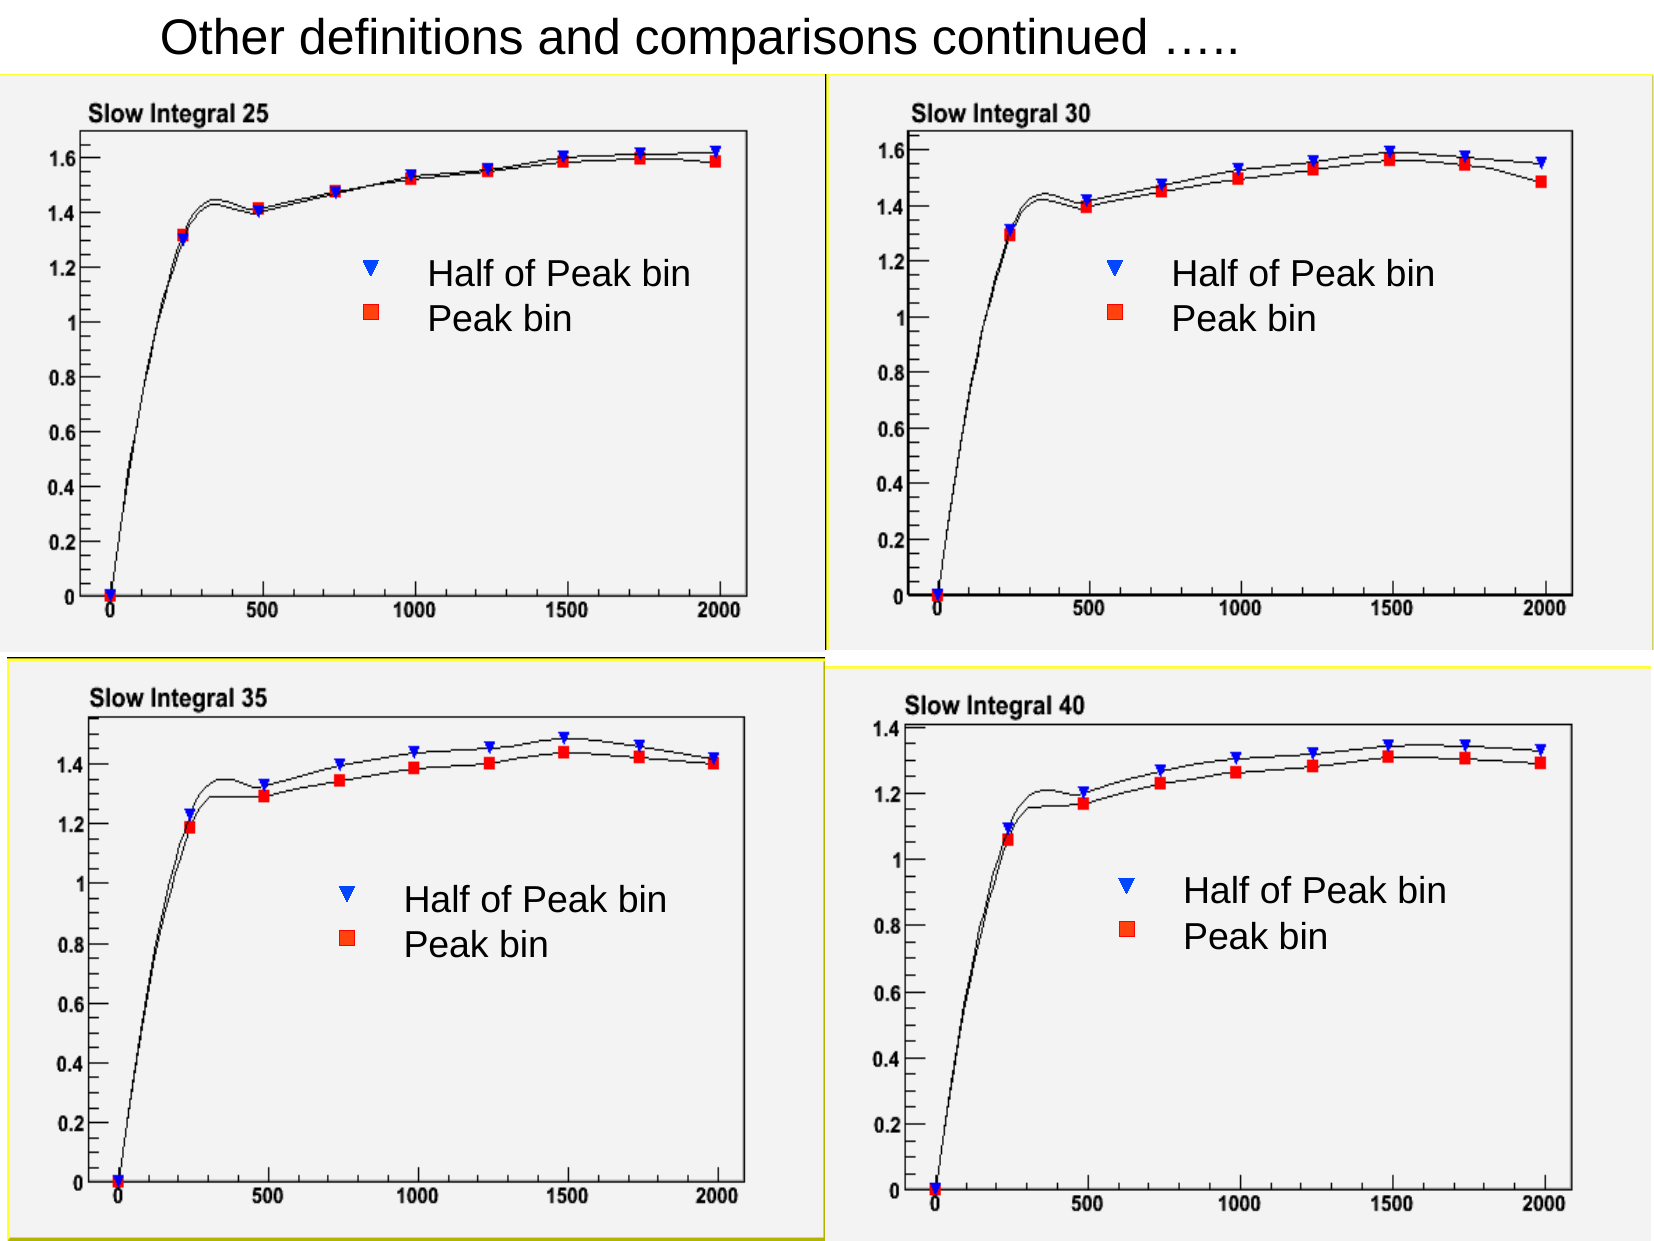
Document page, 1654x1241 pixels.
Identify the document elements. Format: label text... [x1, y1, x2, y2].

text_box Peak bin [1156, 290, 1332, 348]
text_box Other definitions and comparisons continued ….. [145, 2, 1256, 73]
text_box Half of Peak bin [388, 870, 683, 928]
text_box Half of Peak bin [1168, 862, 1463, 920]
text_box [1107, 304, 1123, 320]
text_box Half of Peak bin [412, 244, 707, 302]
picture [0, 74, 1654, 652]
text_box [1118, 878, 1135, 894]
text_box [1119, 921, 1135, 937]
picture [7, 657, 1651, 1241]
text_box Half of Peak bin [1156, 244, 1451, 302]
text_box Peak bin [412, 290, 588, 348]
text_box [363, 304, 379, 320]
text_box [363, 260, 379, 276]
text_box [339, 930, 355, 946]
text_box [1107, 260, 1123, 276]
text_box Peak bin [388, 916, 565, 974]
text_box Peak bin [1168, 908, 1344, 965]
text_box [339, 886, 355, 902]
